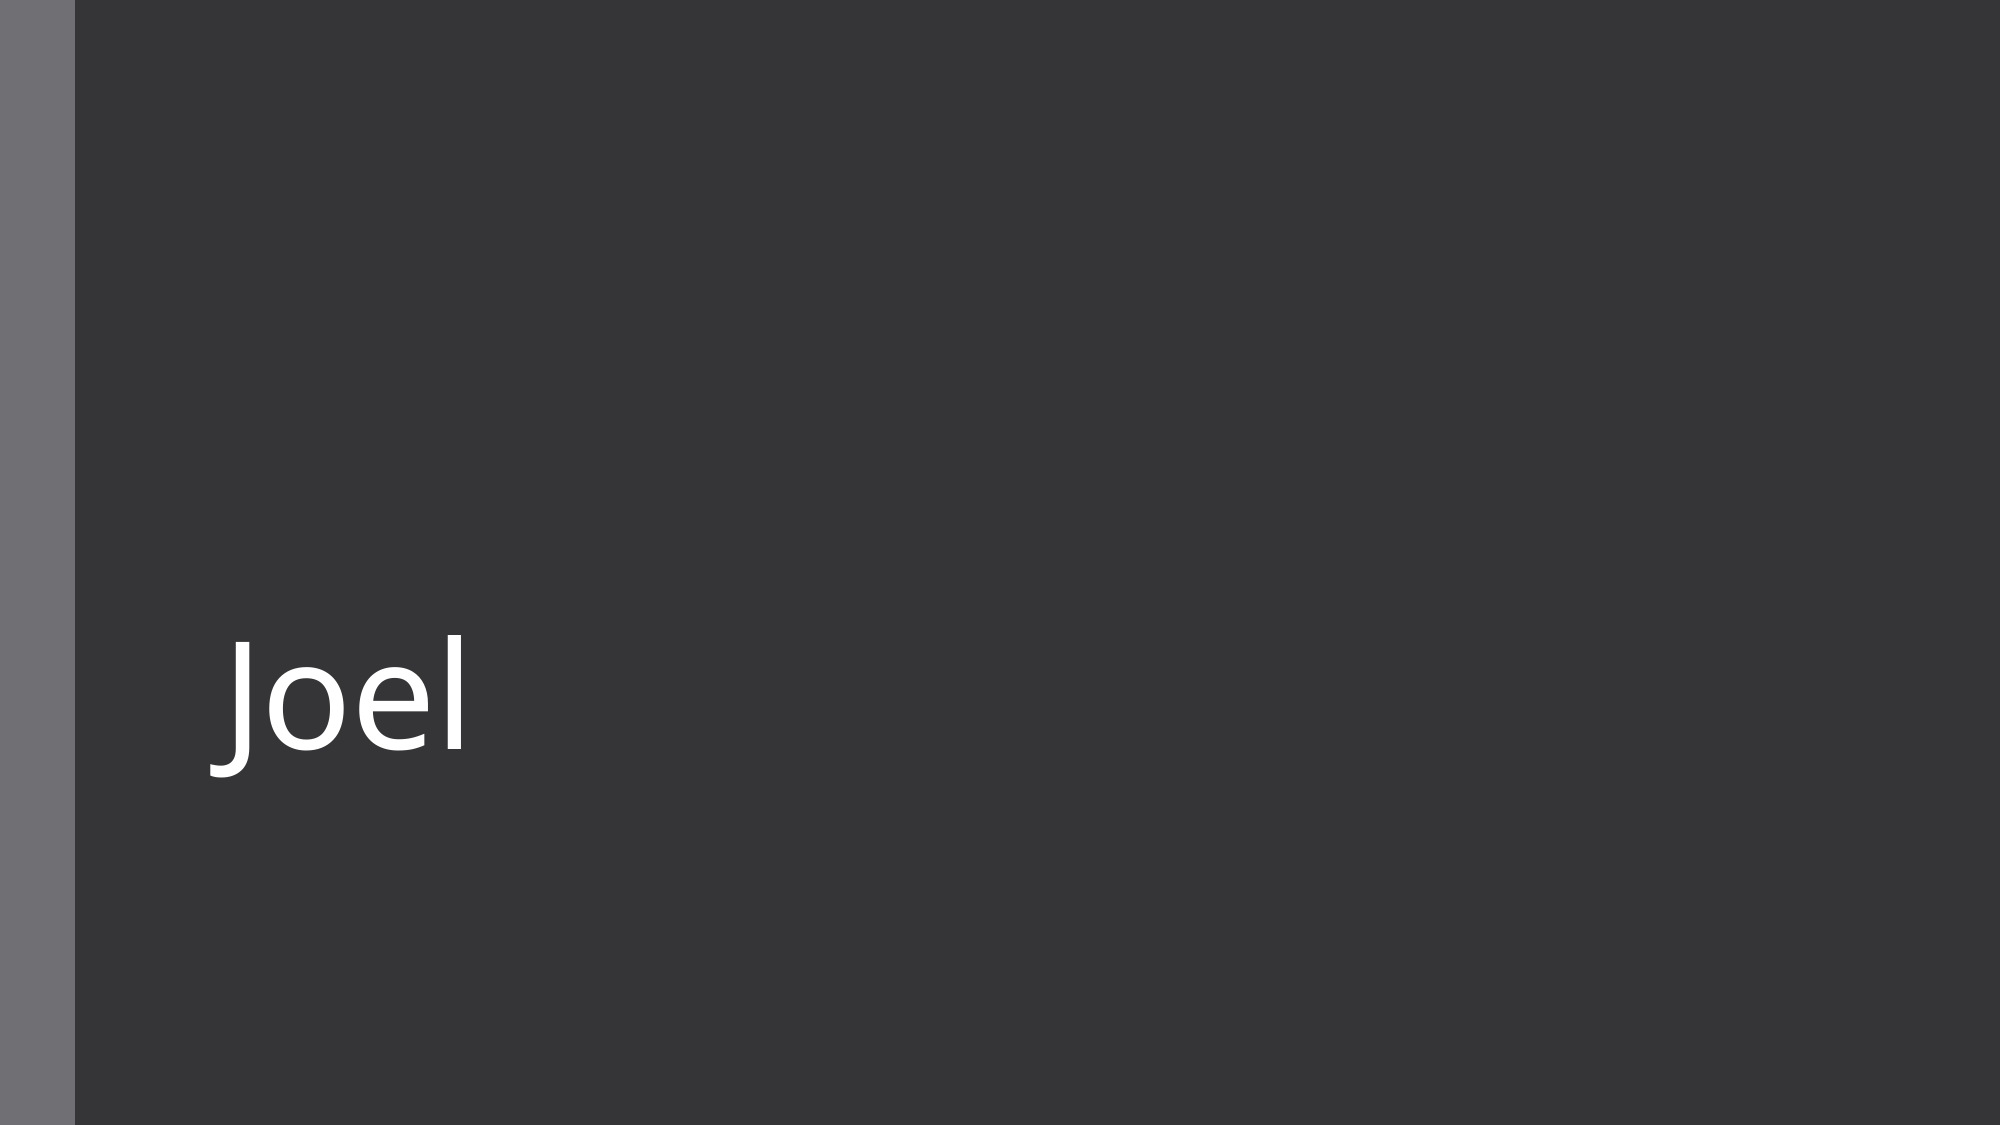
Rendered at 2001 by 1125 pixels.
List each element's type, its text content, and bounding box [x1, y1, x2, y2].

title Joel [206, 124, 1752, 788]
